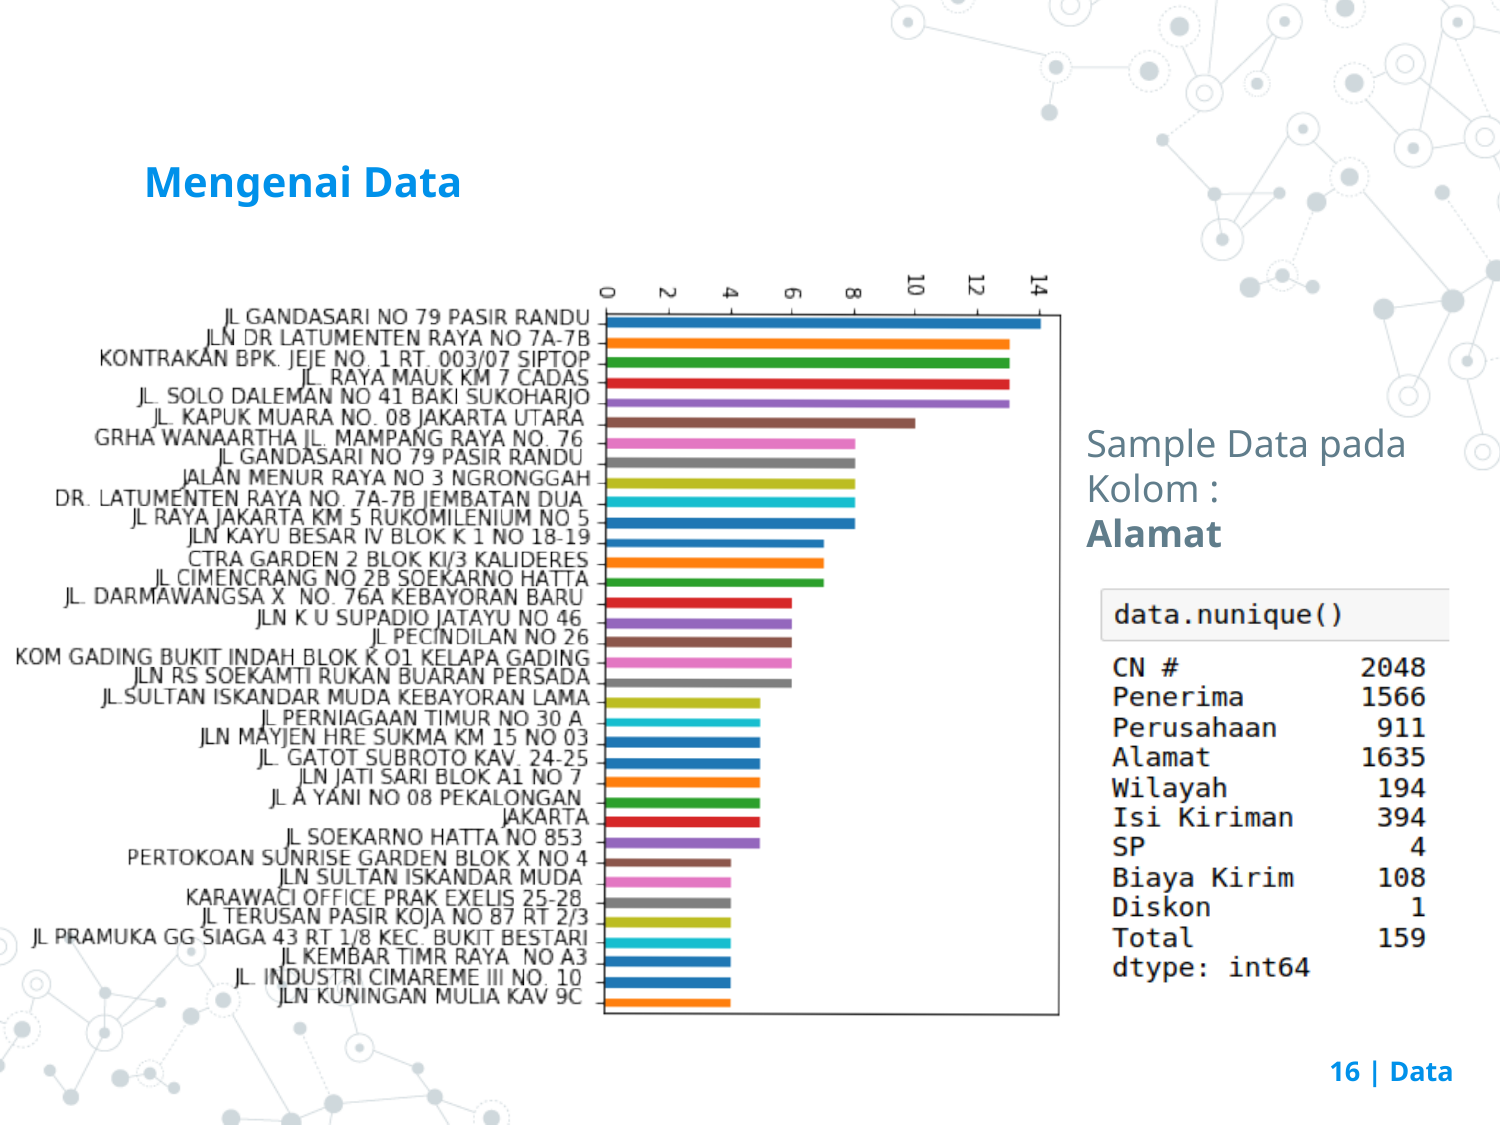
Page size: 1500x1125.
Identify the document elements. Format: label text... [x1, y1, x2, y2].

text_box Sample Data pada Kolom : Alamat [1081, 404, 1500, 901]
title Mengenai Data [128, 149, 1372, 222]
slide_number <number> | Data [1245, 1038, 1469, 1125]
picture [0, 0, 1500, 1125]
